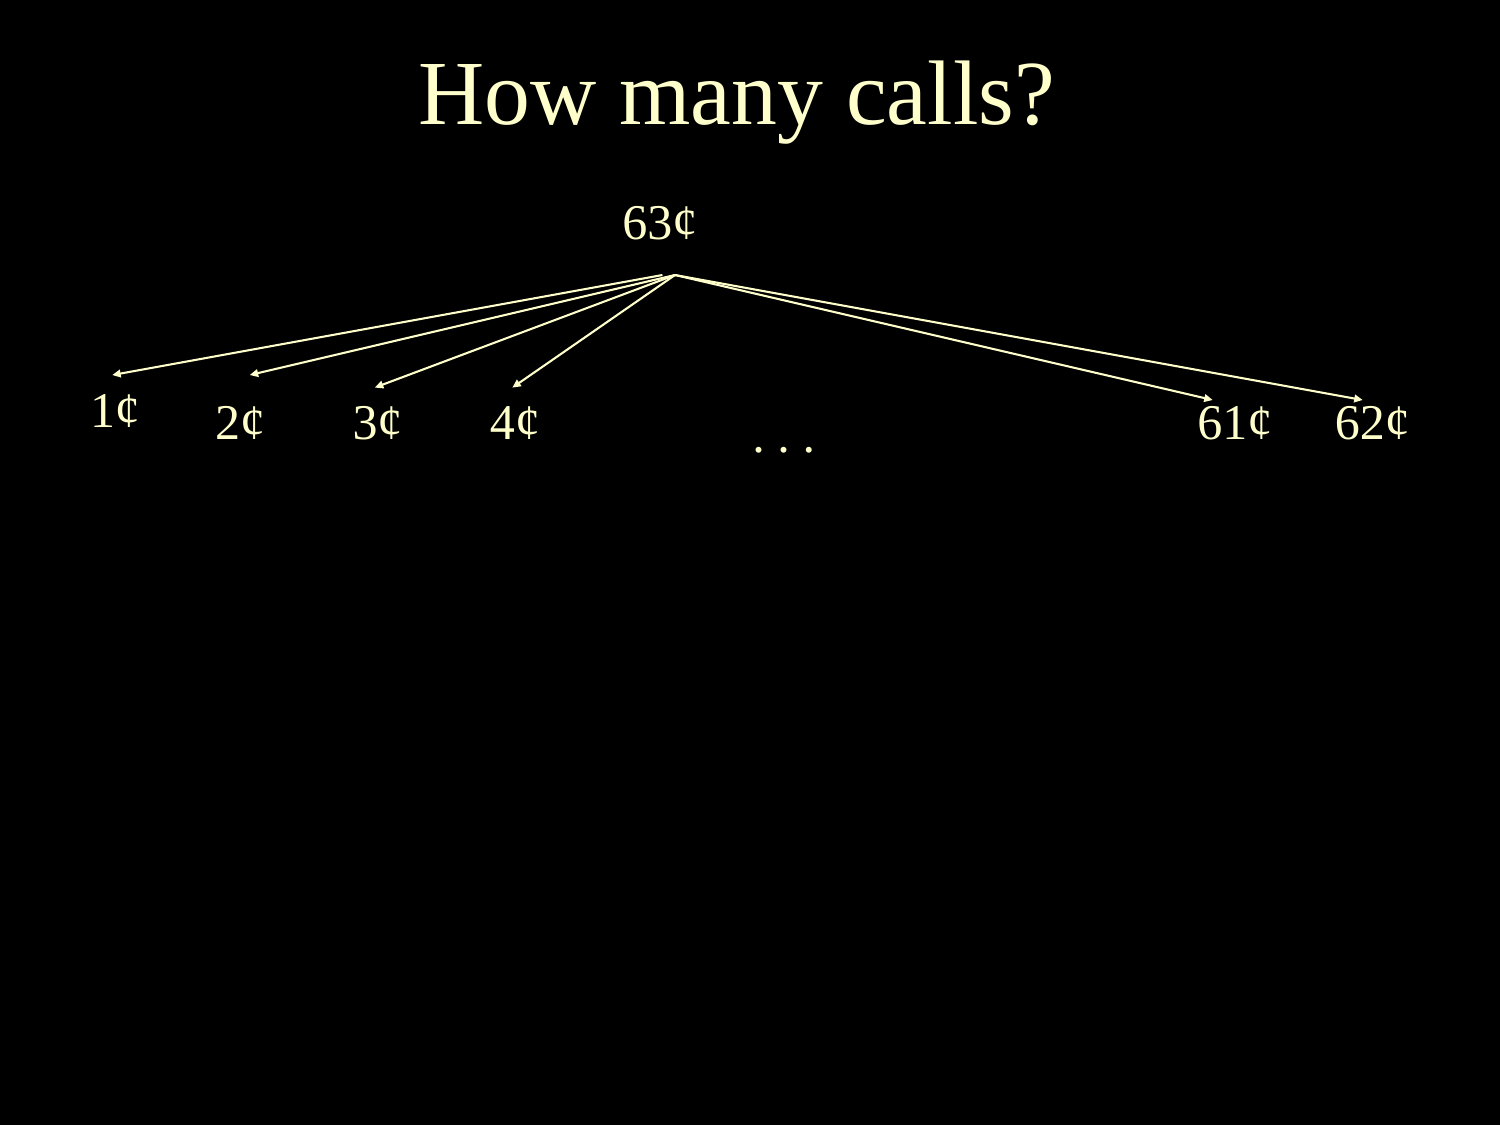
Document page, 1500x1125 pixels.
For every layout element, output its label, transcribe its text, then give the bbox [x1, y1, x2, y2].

text_box 2¢ [200, 387, 280, 459]
text_box 1¢ [75, 374, 155, 446]
text_box 61¢ [1182, 387, 1288, 459]
text_box 3¢ [337, 387, 418, 459]
text_box 62¢ [1320, 387, 1425, 459]
text_box 4¢ [475, 387, 555, 459]
title How many calls? [8, 35, 1467, 153]
text_box 63¢ [607, 187, 713, 259]
text_box . . . [737, 399, 830, 471]
